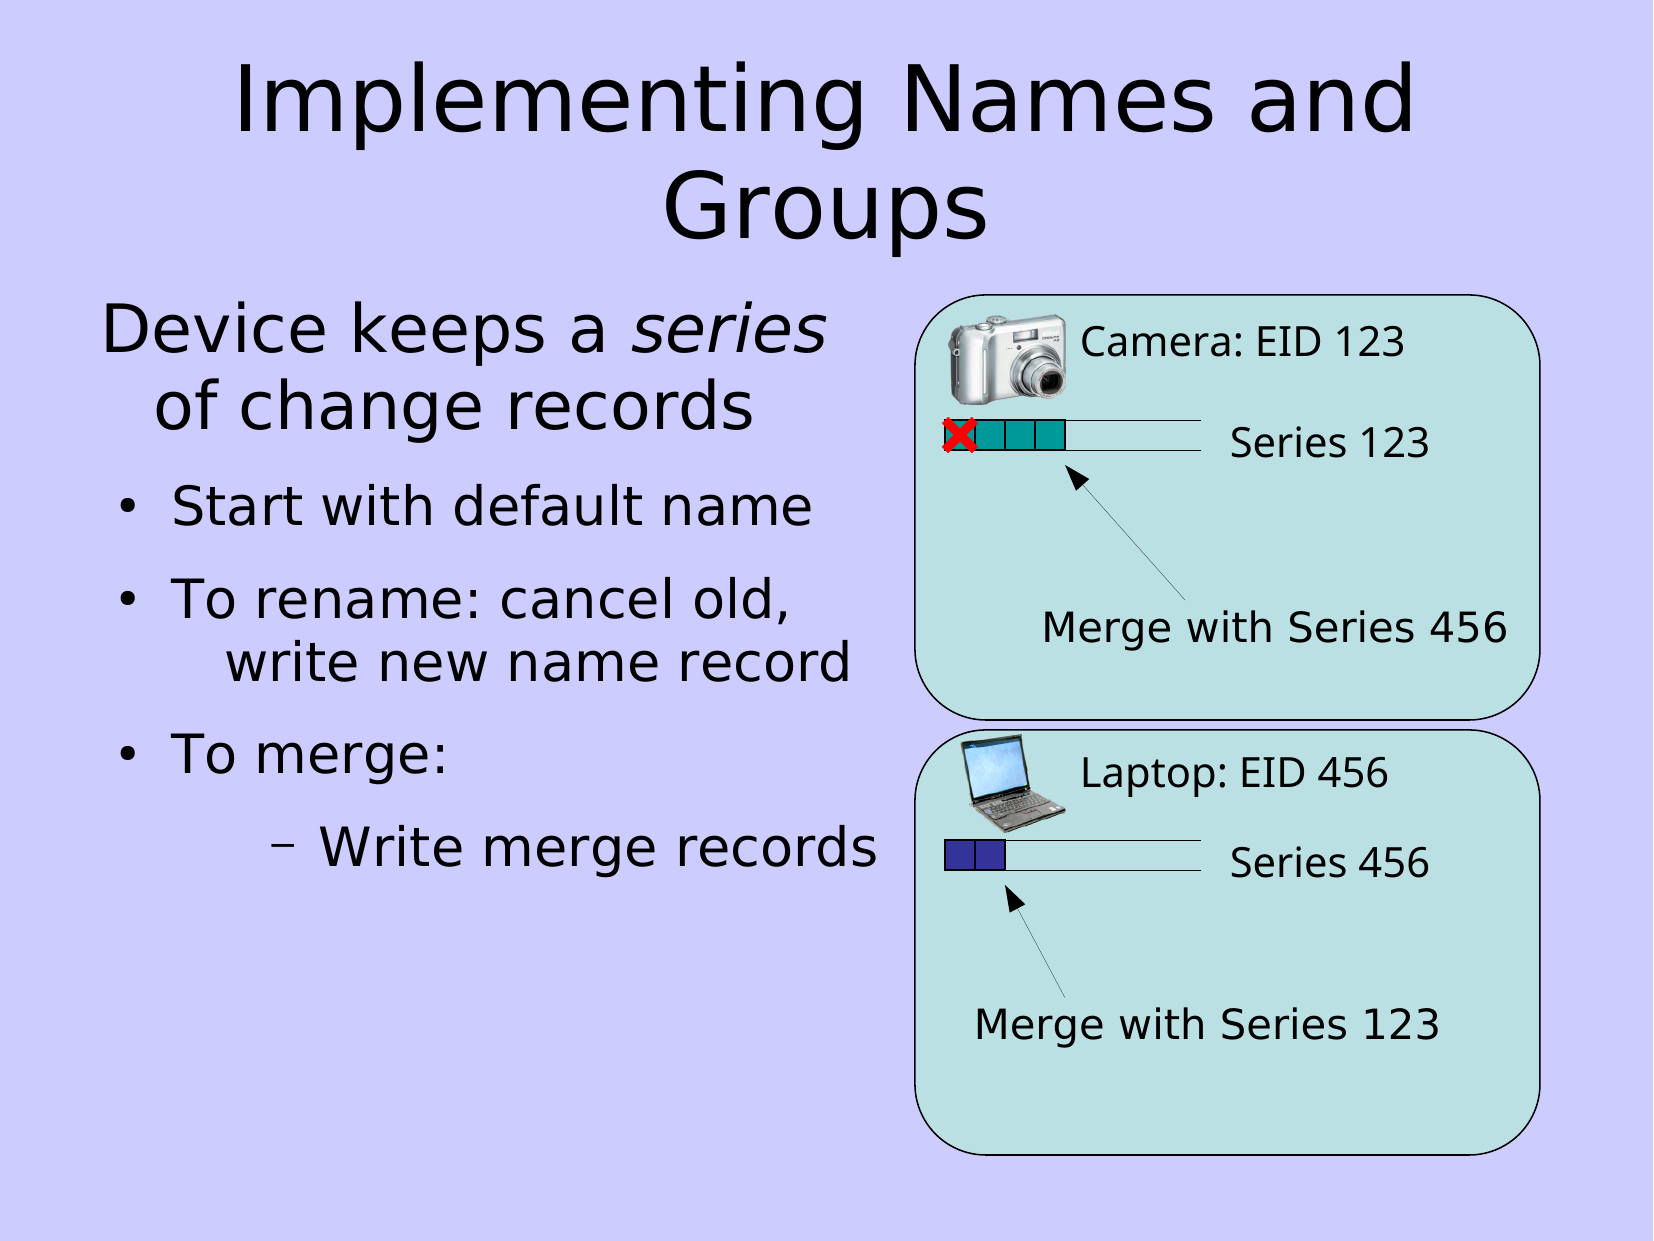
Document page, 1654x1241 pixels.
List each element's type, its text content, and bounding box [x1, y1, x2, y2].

title Implementing Names and Groups [82, 46, 1571, 260]
list Device keeps a series of change records Start with default name To rename: cancel old, write new name record To merge: Write merge records [82, 290, 1571, 1095]
text_box [915, 1095, 1540, 1156]
